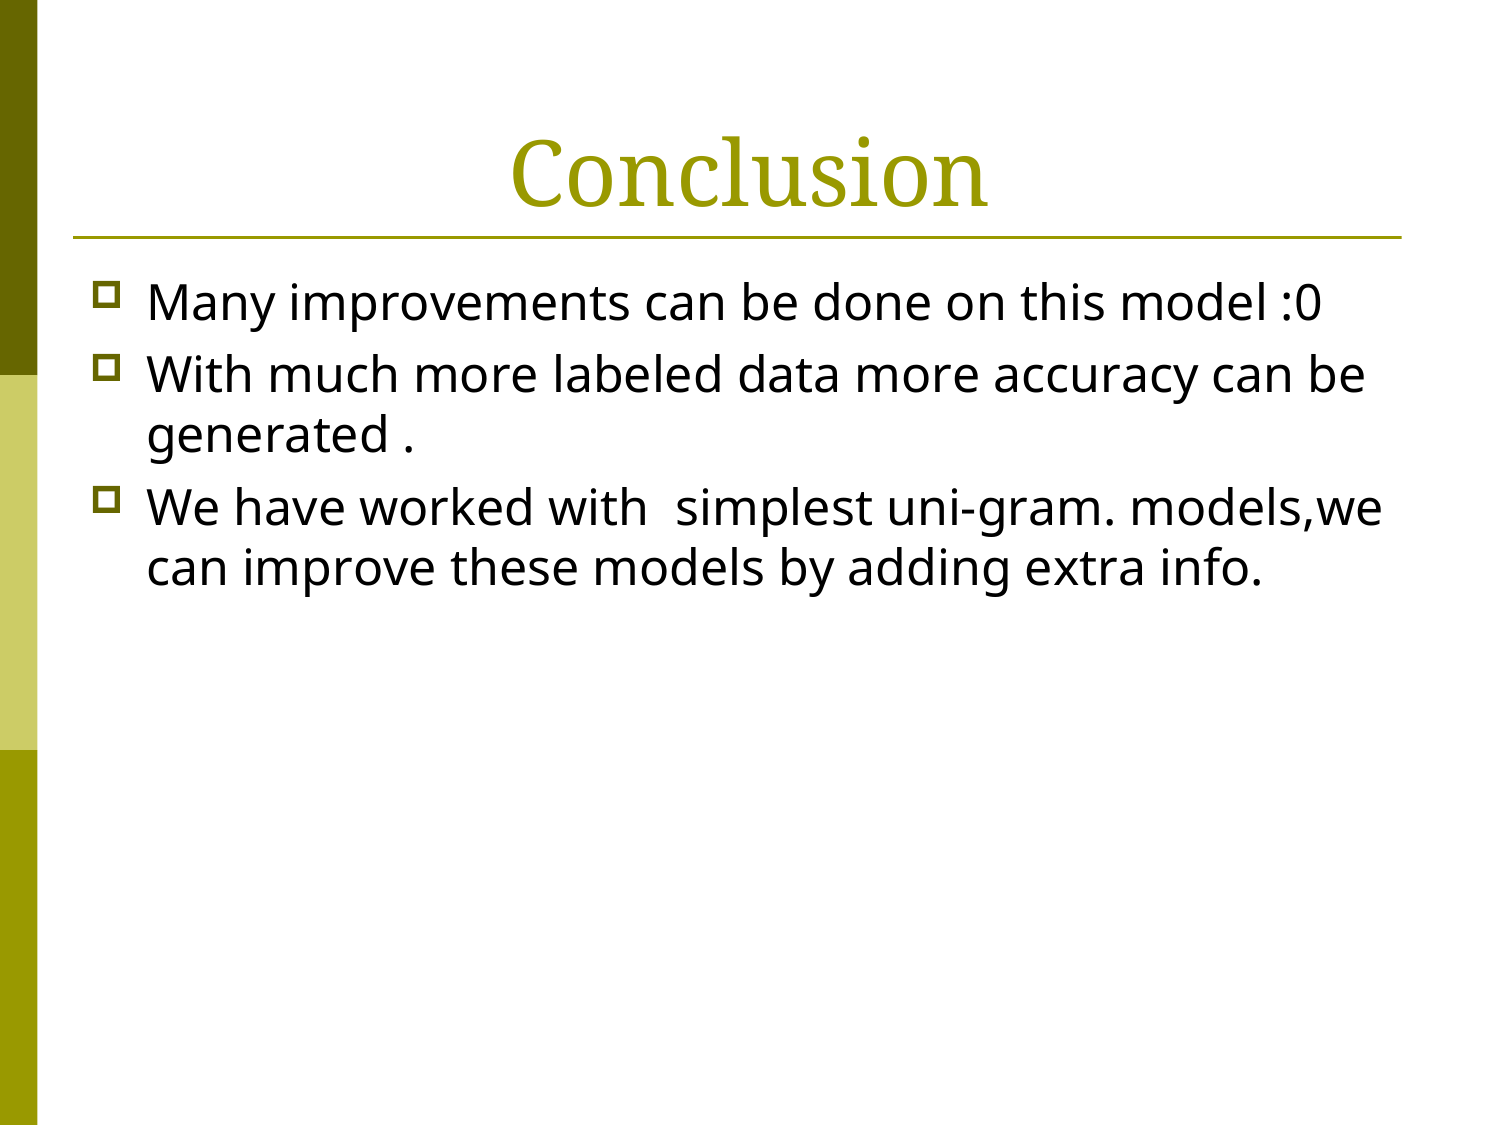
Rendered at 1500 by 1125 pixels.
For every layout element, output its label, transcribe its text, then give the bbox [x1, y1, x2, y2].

title Conclusion [75, 45, 1426, 233]
list Many improvements can be done on this model :0 With much more labeled data more accuracy can be generated . We have worked with simplest uni-gram. models,we can improve these models by adding extra info. [75, 262, 1426, 1006]
